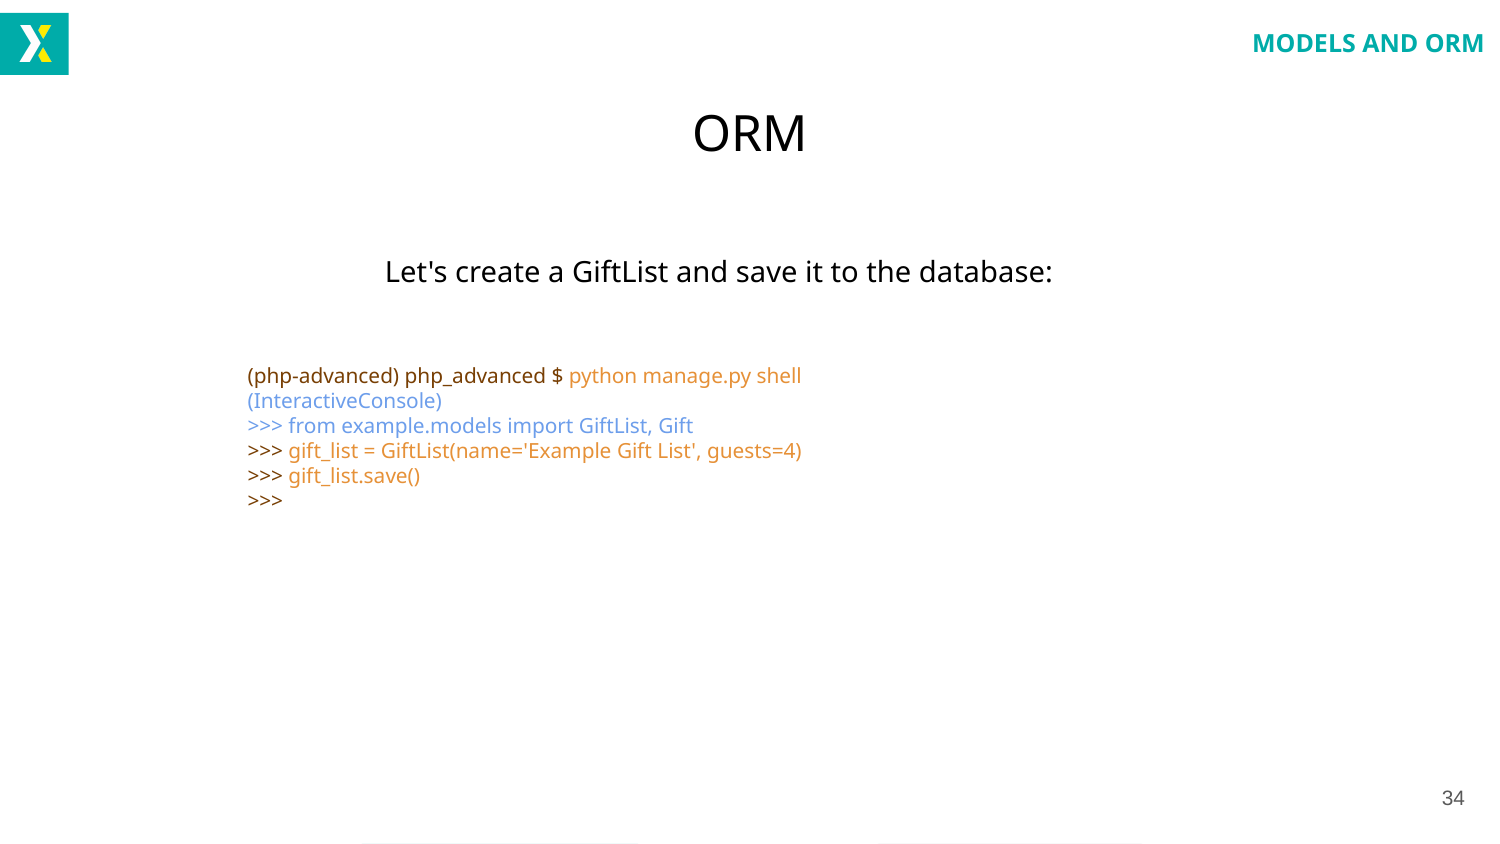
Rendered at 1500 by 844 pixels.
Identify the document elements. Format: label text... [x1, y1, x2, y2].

slide_number <number> [1389, 764, 1480, 830]
picture [17, 25, 54, 62]
text_box (php-advanced) php_advanced $ python manage.py shell (InteractiveConsole) >>> from example.models import GiftList, Gift >>> gift_list = GiftList(name='Example Gift List', guests=4) >>> gift_list.save() >>> [232, 347, 1268, 770]
text_box Let's create a GiftList and save it to the database: [71, 220, 1367, 664]
text_box ORM [115, 86, 1385, 181]
